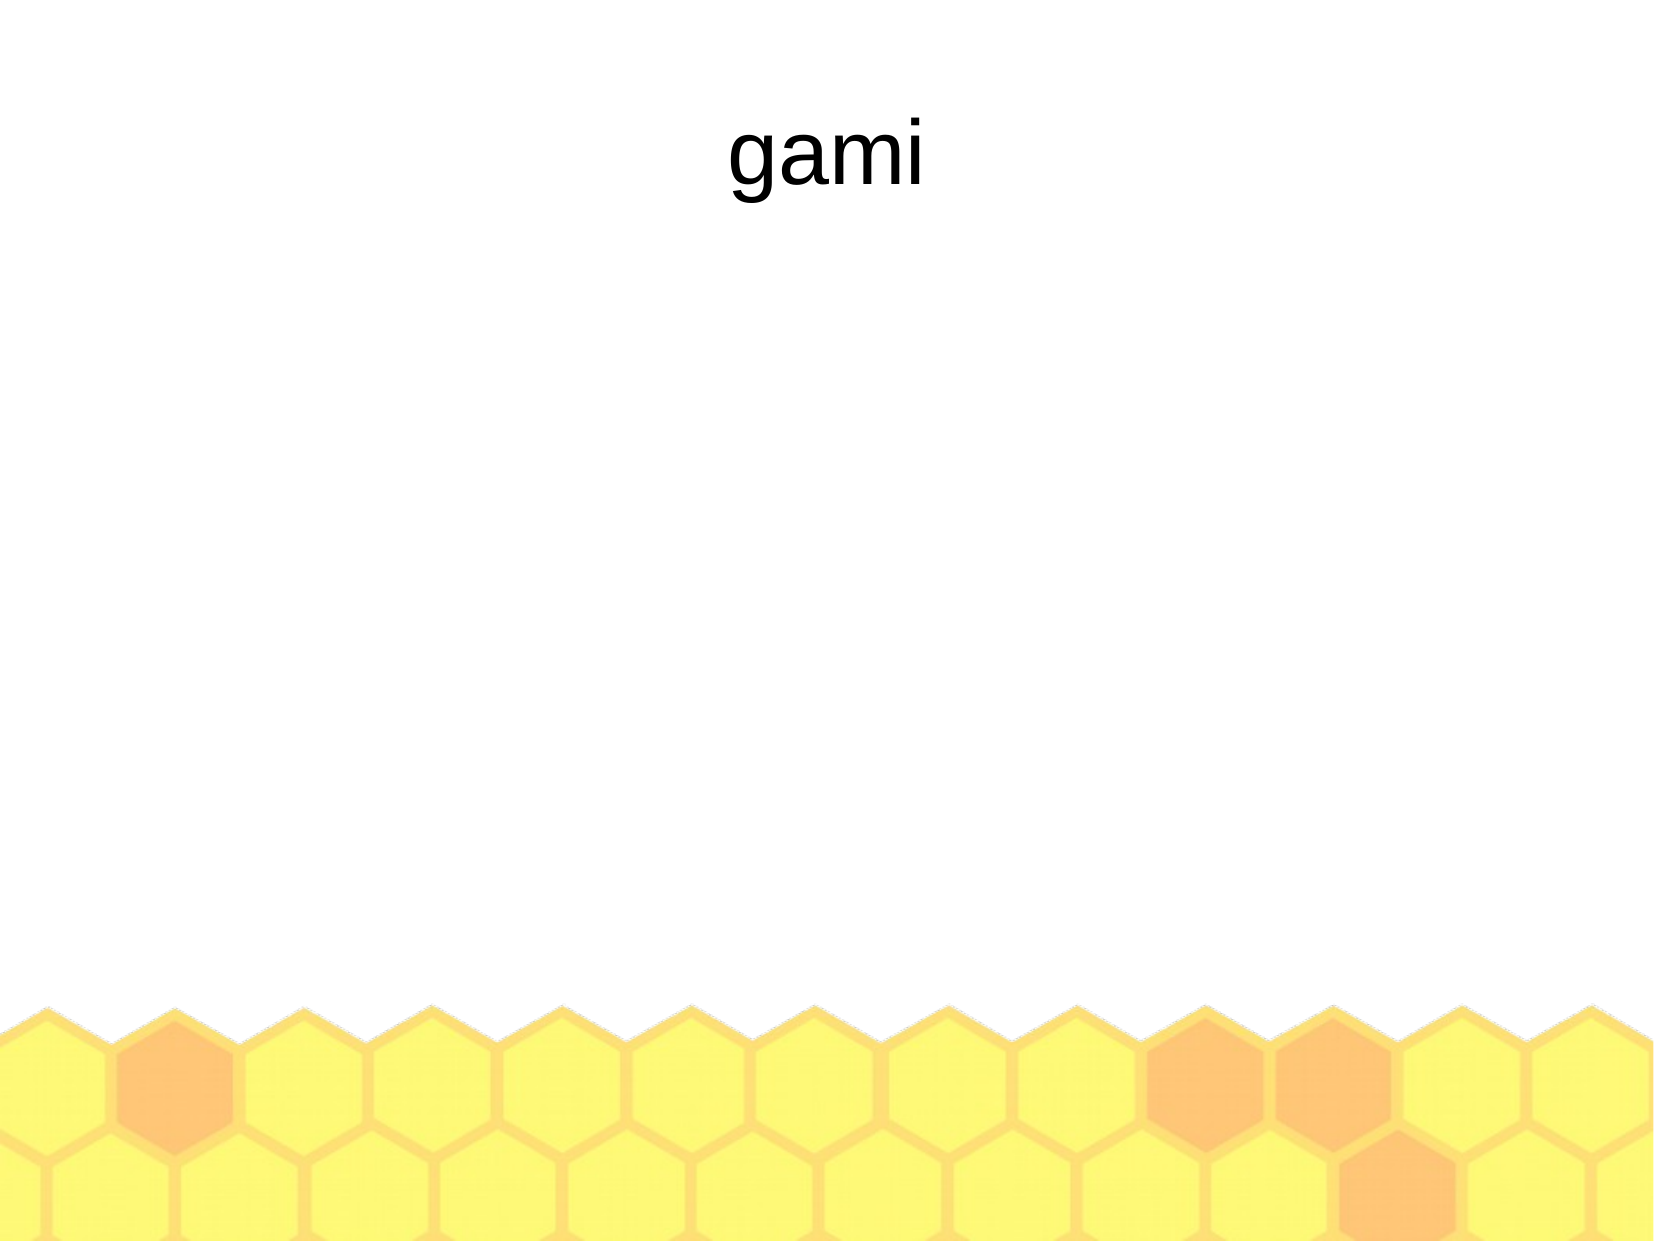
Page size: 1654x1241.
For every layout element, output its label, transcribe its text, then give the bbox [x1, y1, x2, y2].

title gami [82, 49, 1571, 257]
picture [0, 1001, 1654, 1241]
